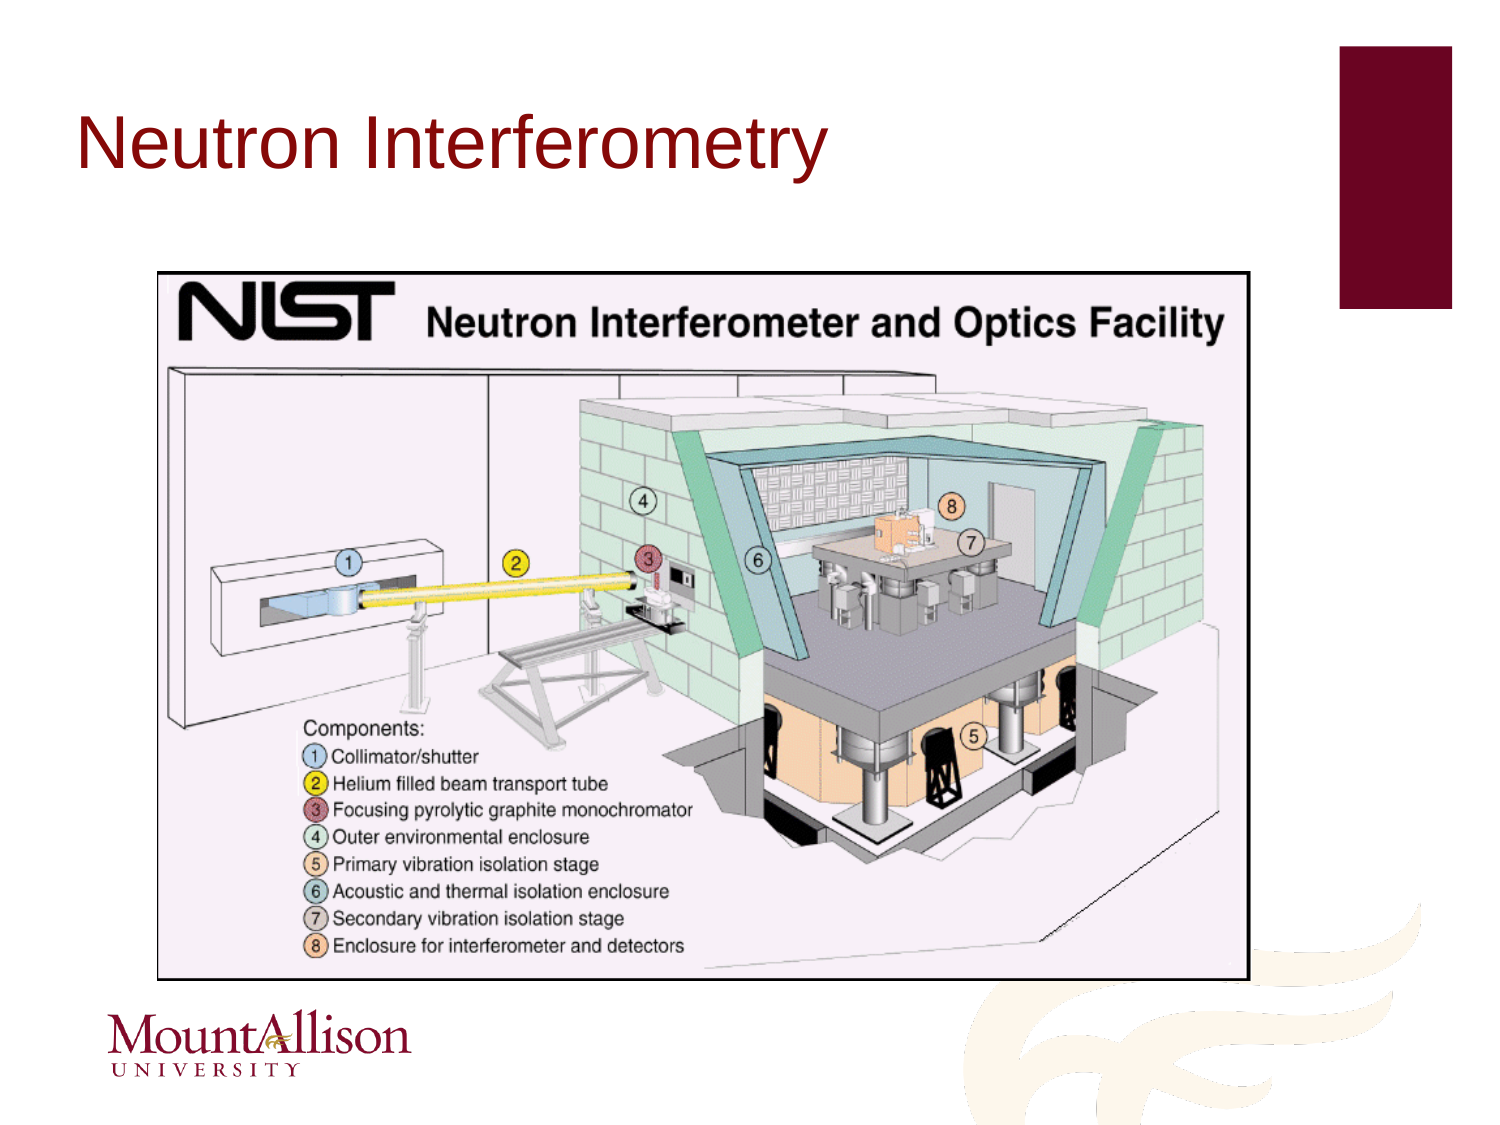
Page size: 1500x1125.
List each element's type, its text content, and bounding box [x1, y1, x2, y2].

title Neutron Interferometry [75, 44, 1425, 233]
picture [107, 271, 1423, 1125]
